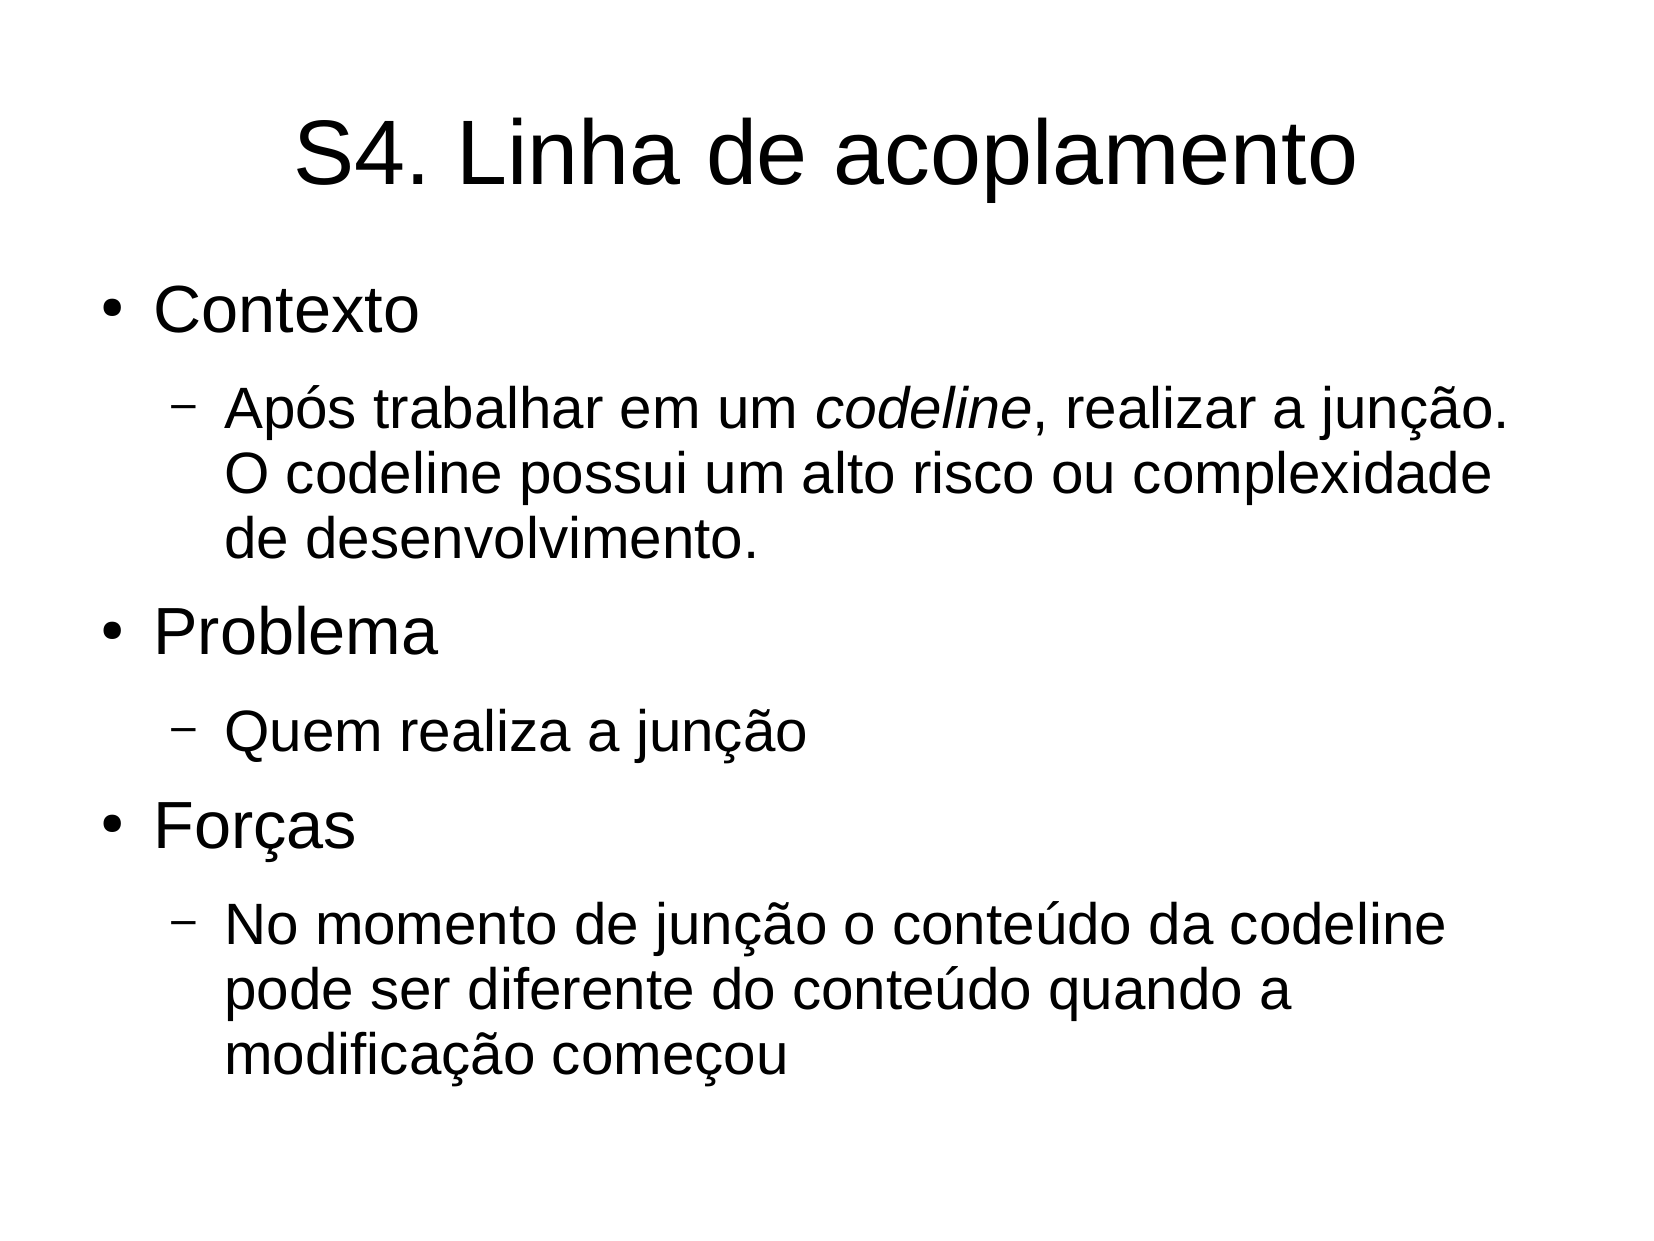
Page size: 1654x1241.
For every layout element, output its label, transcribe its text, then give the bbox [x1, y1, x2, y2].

title S4. Linha de acoplamento [82, 49, 1571, 257]
list Contexto Após trabalhar em um codeline, realizar a junção. O codeline possui um alto risco ou complexidade de desenvolvimento. Problema Quem realiza a junção Forças No momento de junção o conteúdo da codeline pode ser diferente do conteúdo quando a modificação começou [82, 271, 1571, 1123]
